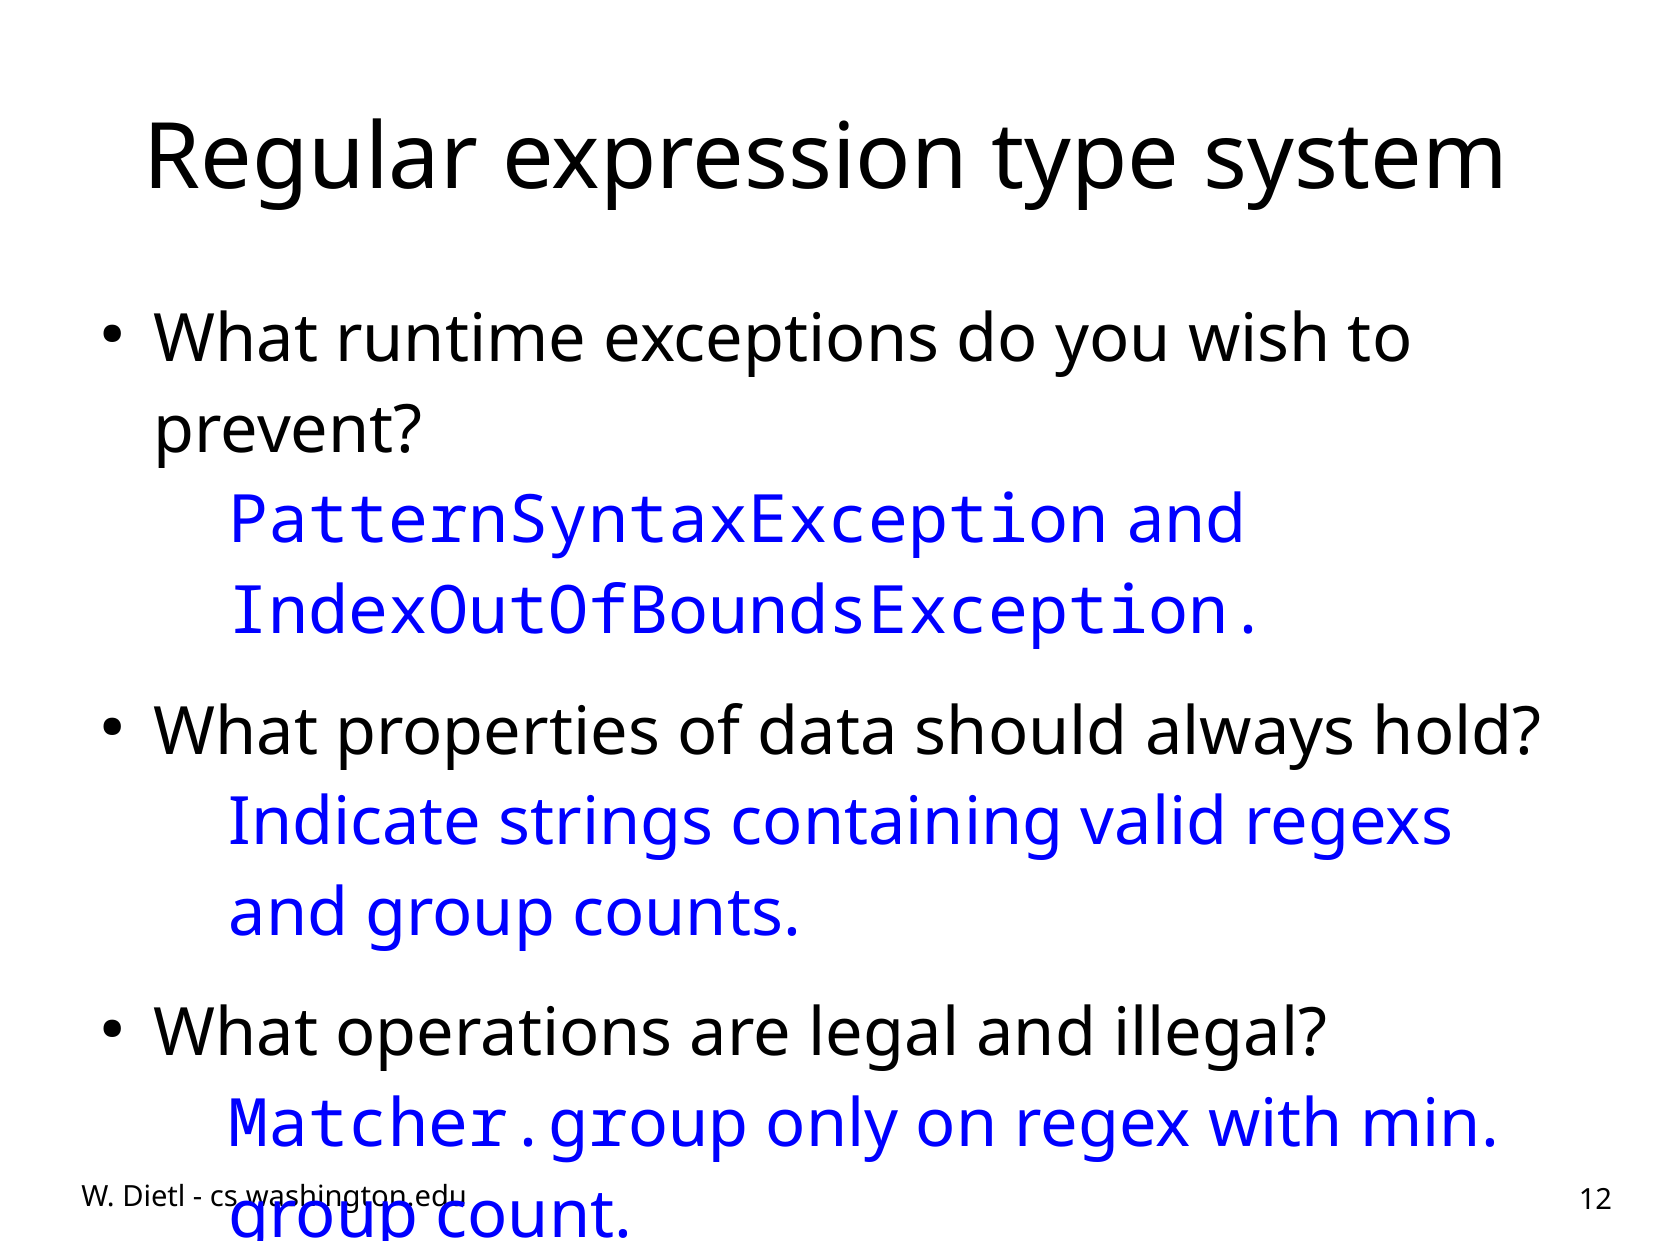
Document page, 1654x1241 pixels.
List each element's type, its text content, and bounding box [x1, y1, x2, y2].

list What runtime exceptions do you wish to prevent? PatternSyntaxException and IndexOutOfBoundsException. What properties of data should always hold? Indicate strings containing valid regexs and group counts. What operations are legal and illegal? Matcher.group only on regex with min. group count. [82, 290, 1571, 1128]
title Regular expression type system [82, 49, 1571, 257]
